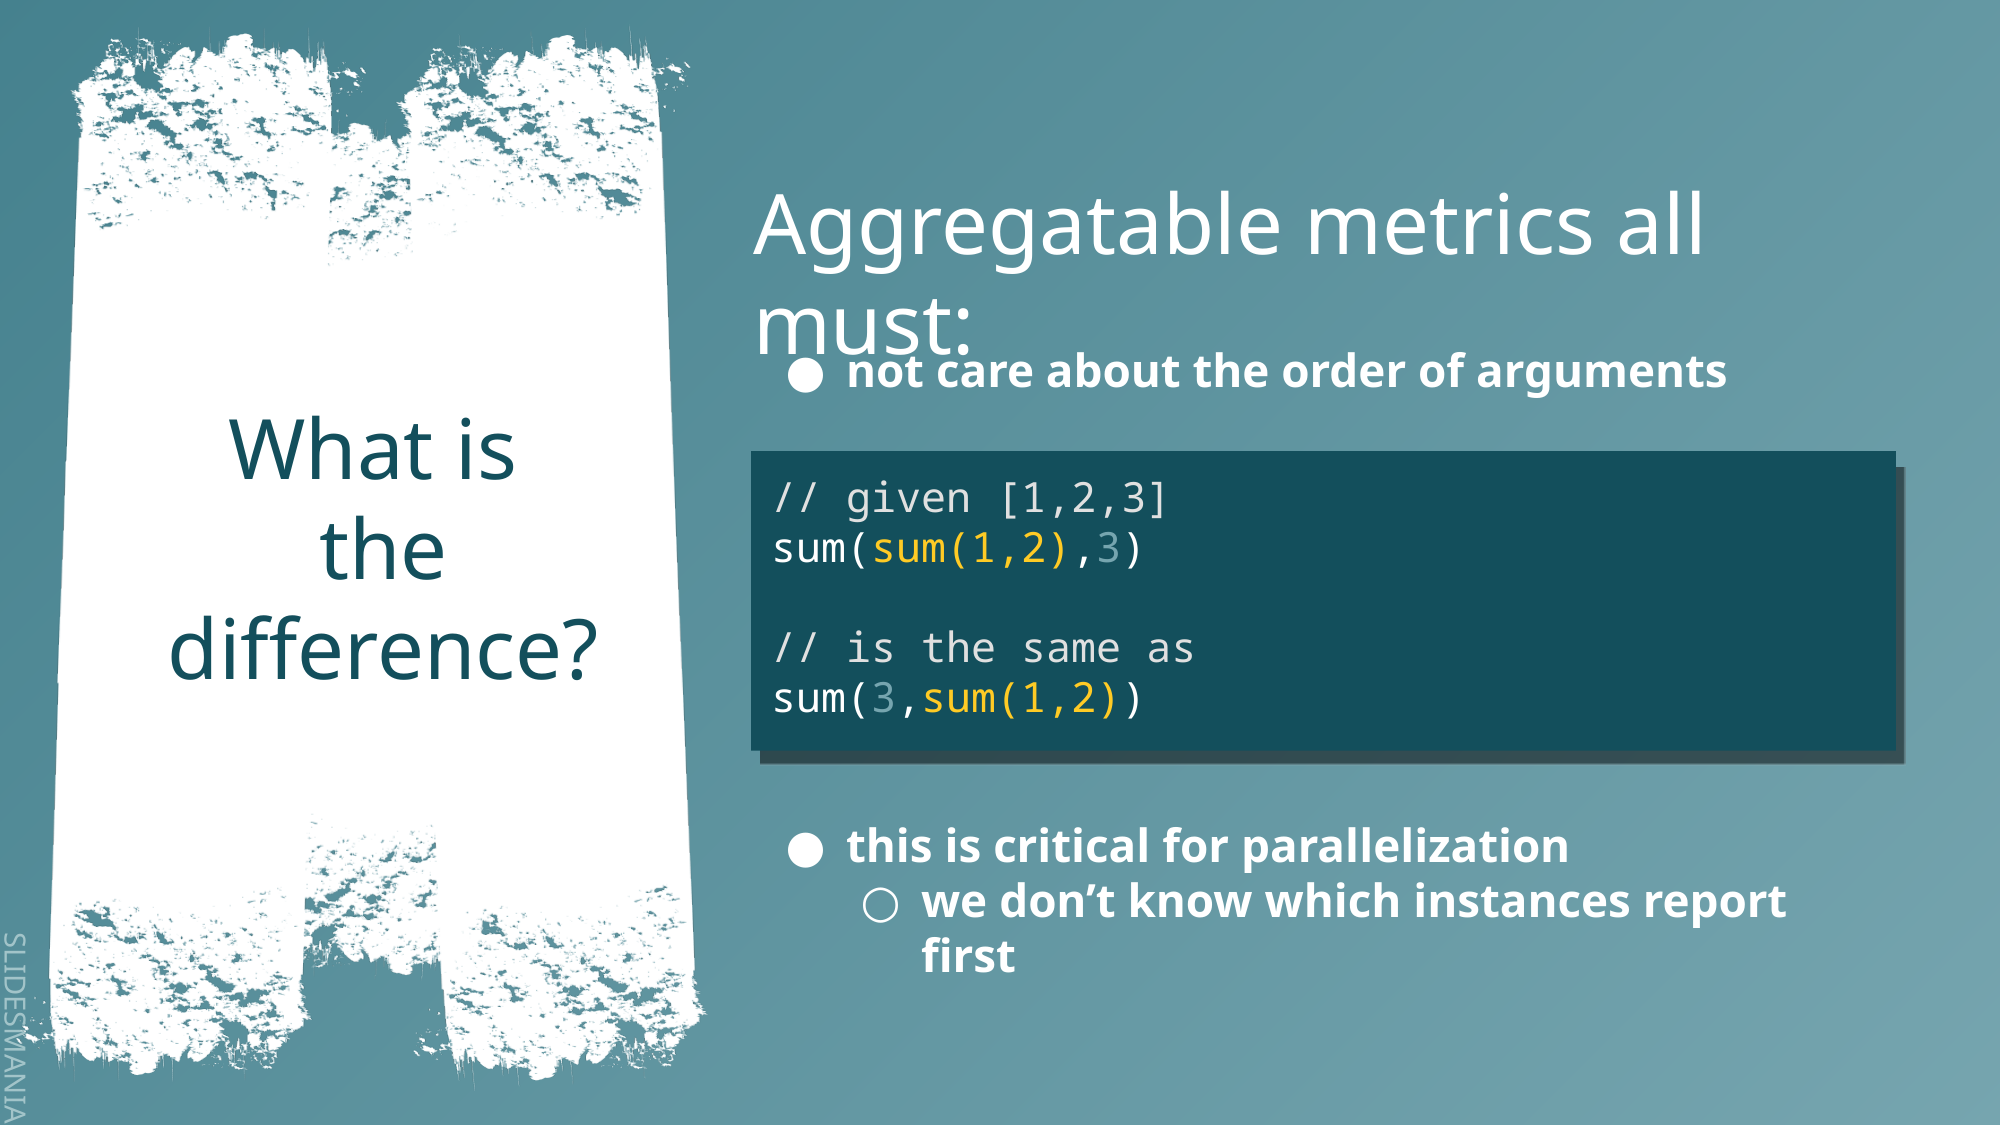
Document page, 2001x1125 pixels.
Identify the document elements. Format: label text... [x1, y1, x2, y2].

title What is the difference? [83, 162, 684, 931]
list this is critical for parallelization we don’t know which instances report first [751, 796, 1896, 932]
picture [16, 23, 708, 1092]
list not care about the order of arguments [751, 321, 1896, 457]
title Aggregatable metrics all must: [733, 151, 1946, 277]
list // given [1,2,3] sum(sum(1,2),3) // is the same as sum(3,sum(1,2)) [751, 457, 1896, 751]
